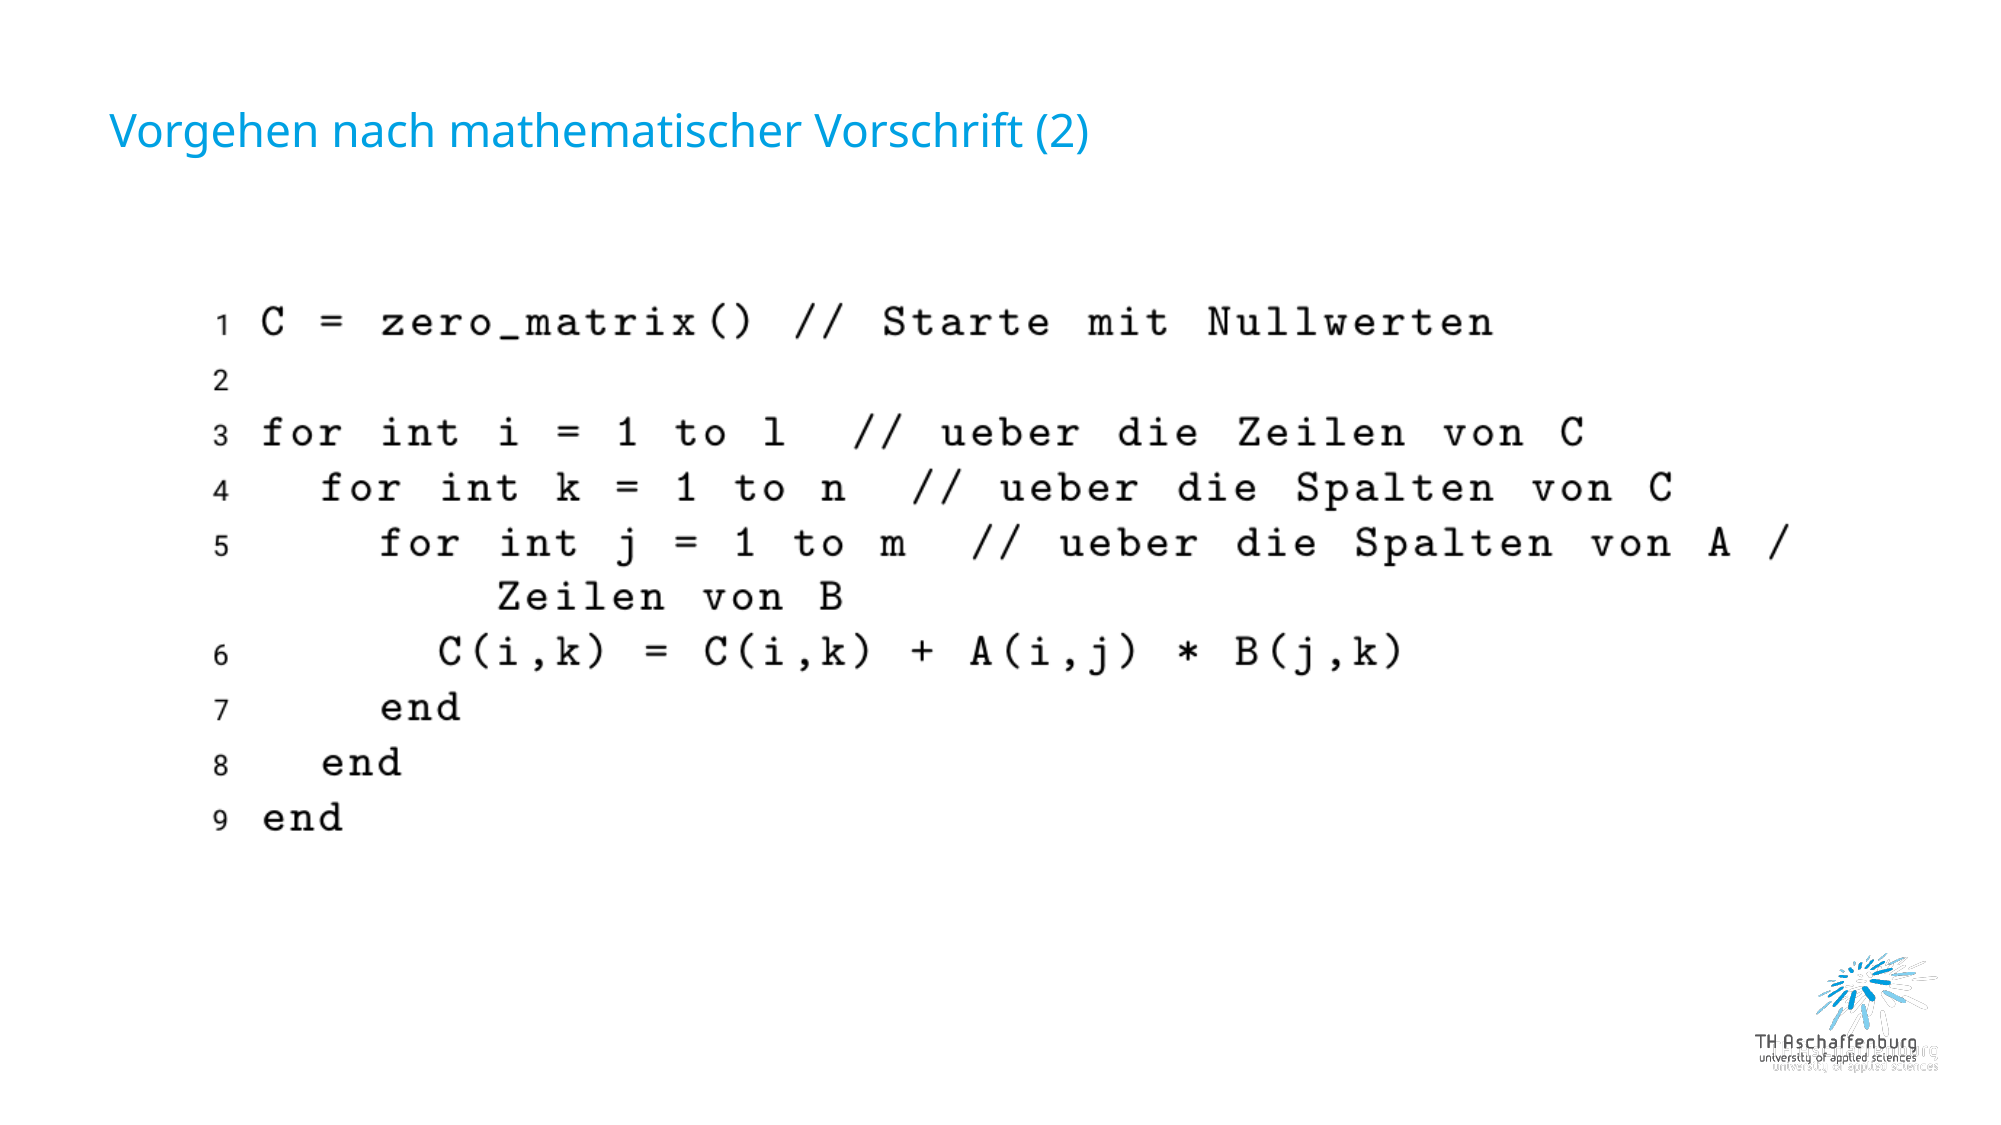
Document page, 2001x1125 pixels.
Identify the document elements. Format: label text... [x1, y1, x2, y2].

title Vorgehen nach mathematischer Vorschrift (2) [94, 94, 1820, 165]
picture [190, 280, 1822, 857]
picture [1755, 953, 1938, 1073]
